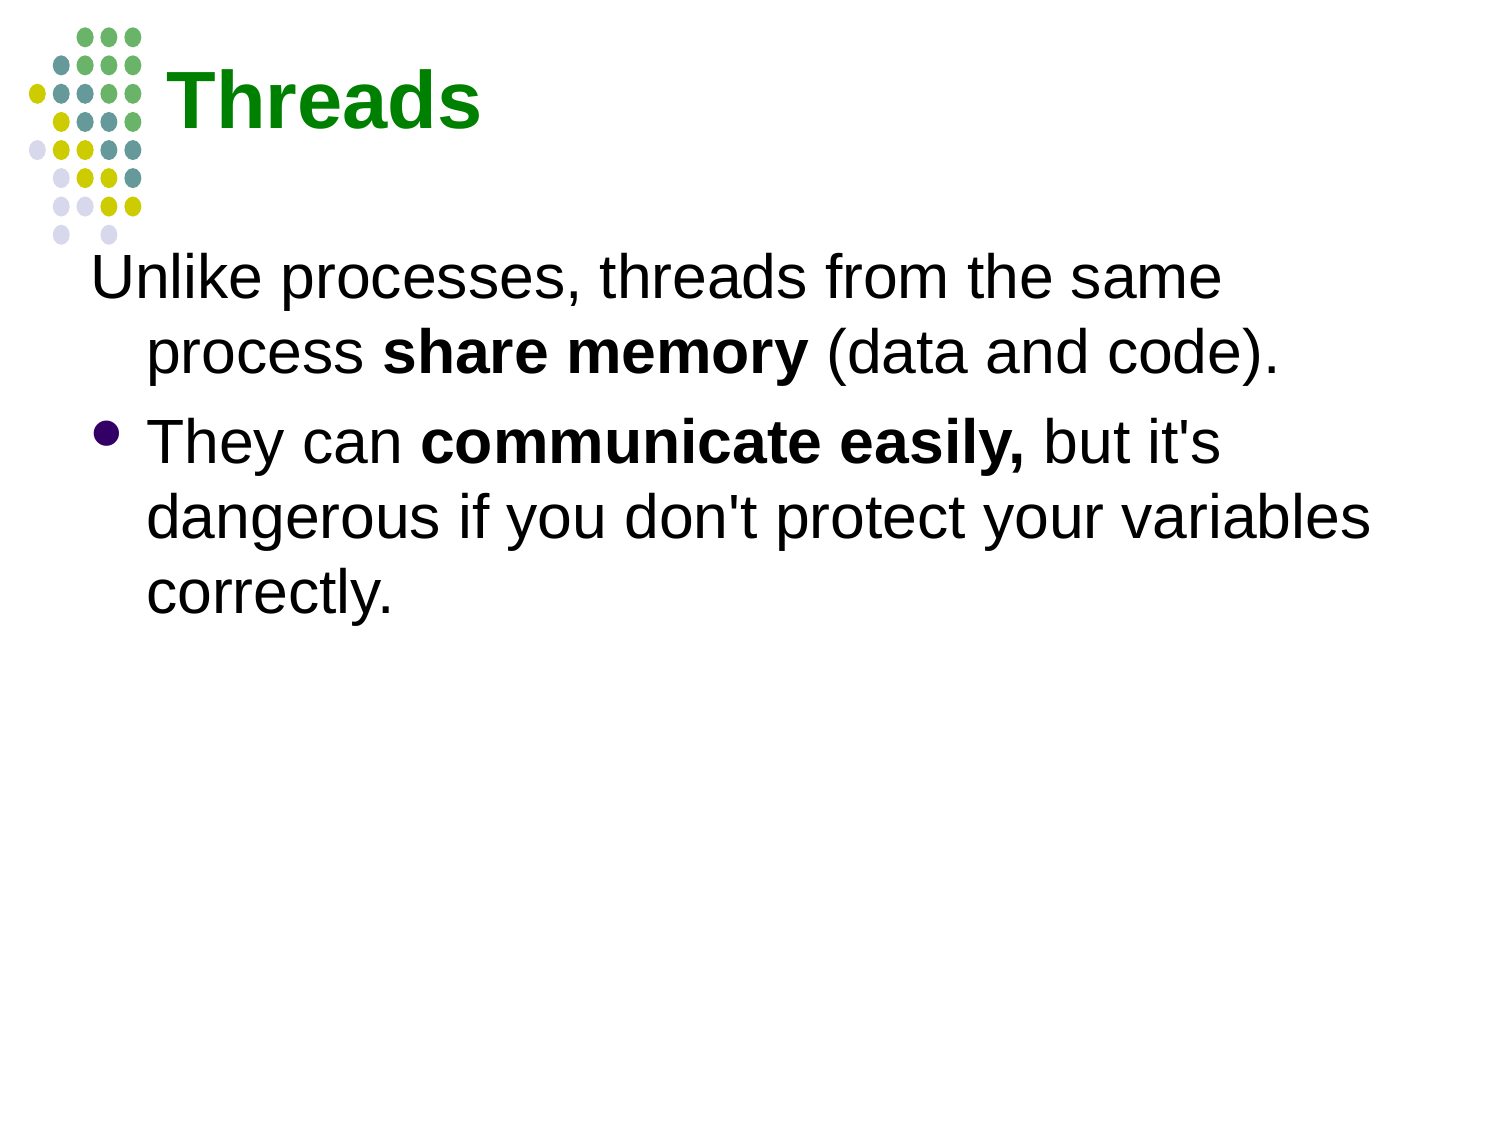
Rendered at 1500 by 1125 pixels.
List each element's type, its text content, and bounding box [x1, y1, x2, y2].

title Threads [151, 40, 1390, 176]
list Unlike processes, threads from the same process share memory (data and code). They can communicate easily, but it's dangerous if you don't protect your variables correctly. [75, 228, 1426, 1006]
